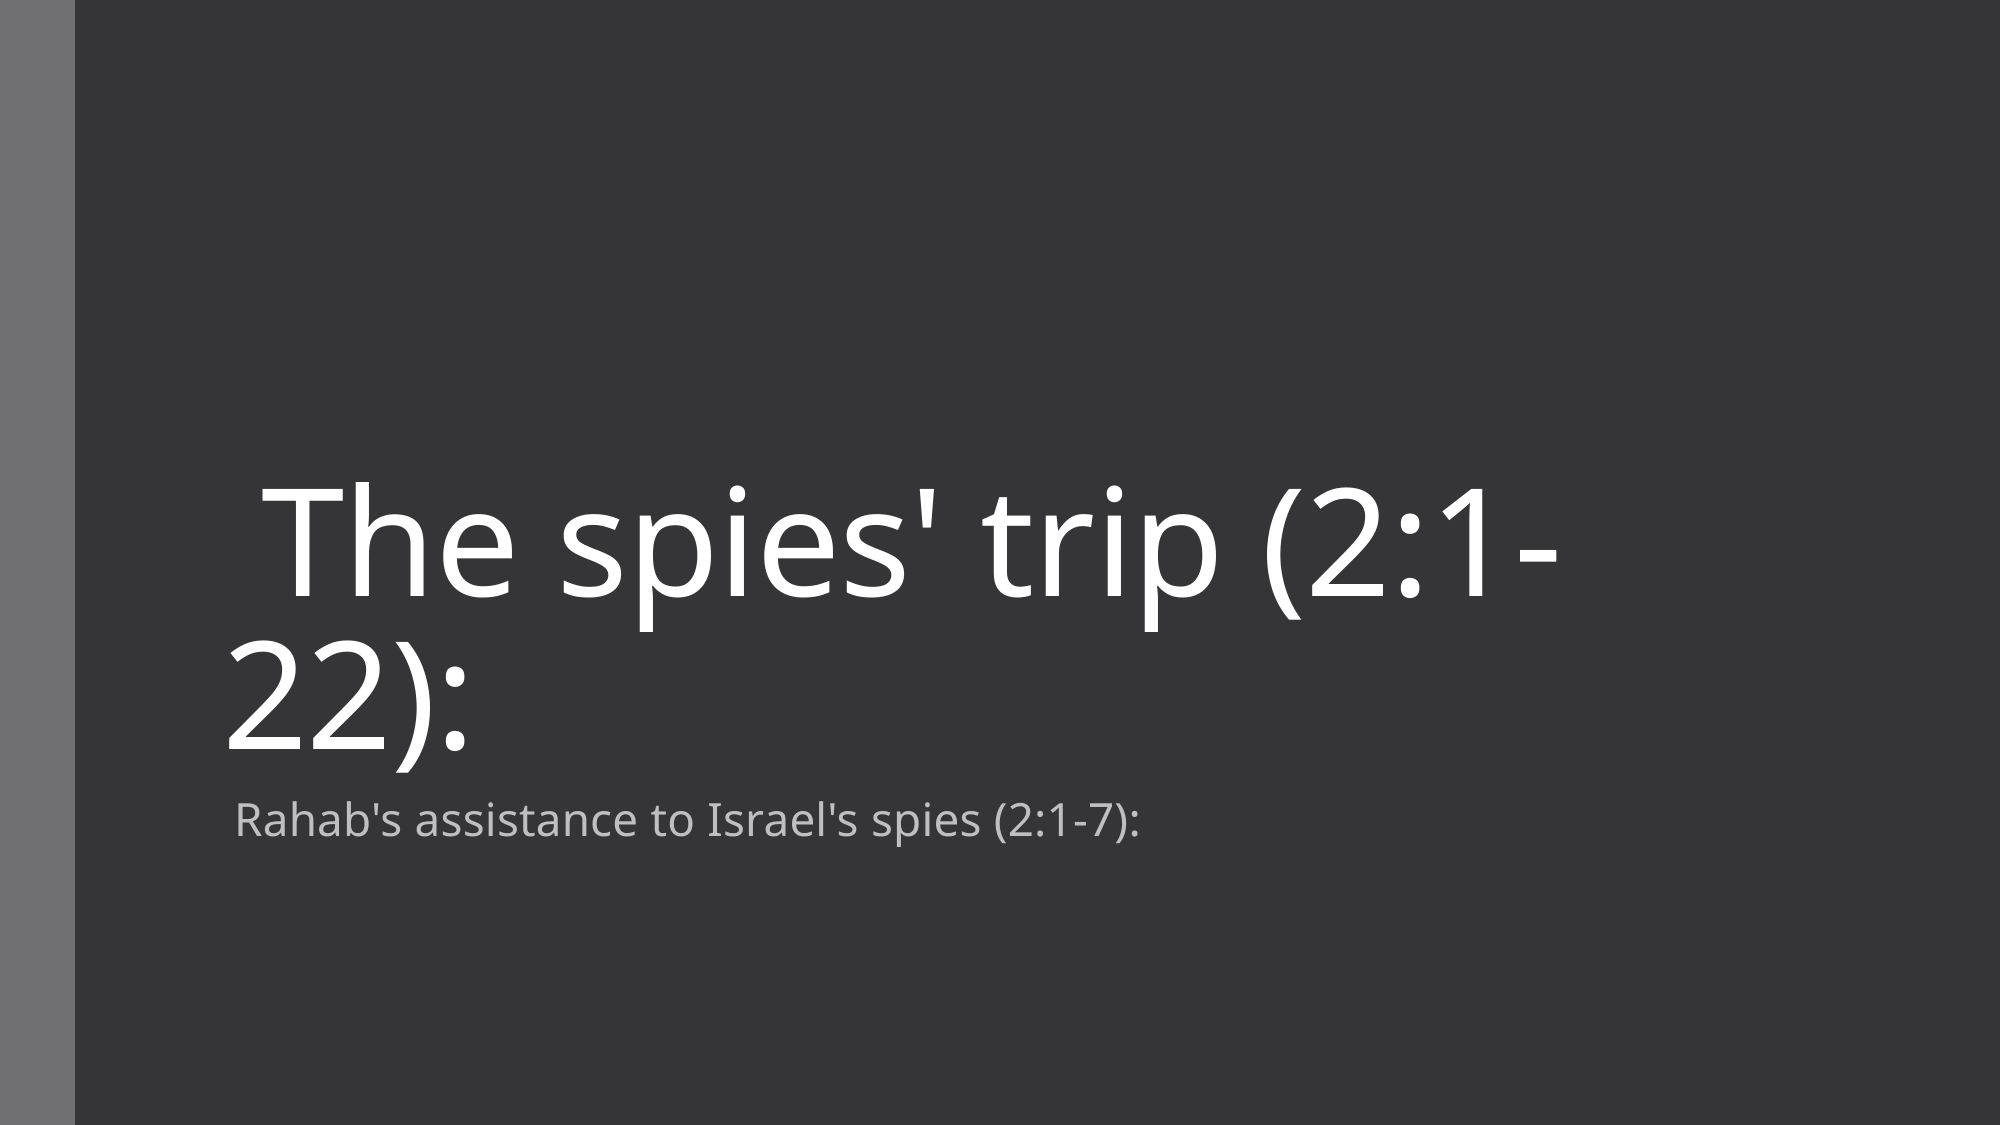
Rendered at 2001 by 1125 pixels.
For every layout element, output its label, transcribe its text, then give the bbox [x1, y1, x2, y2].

subtitle Rahab's assistance to Israel's spies (2:1-7): [206, 787, 1752, 1066]
title The spies' trip (2:1-22): [206, 124, 1752, 787]
